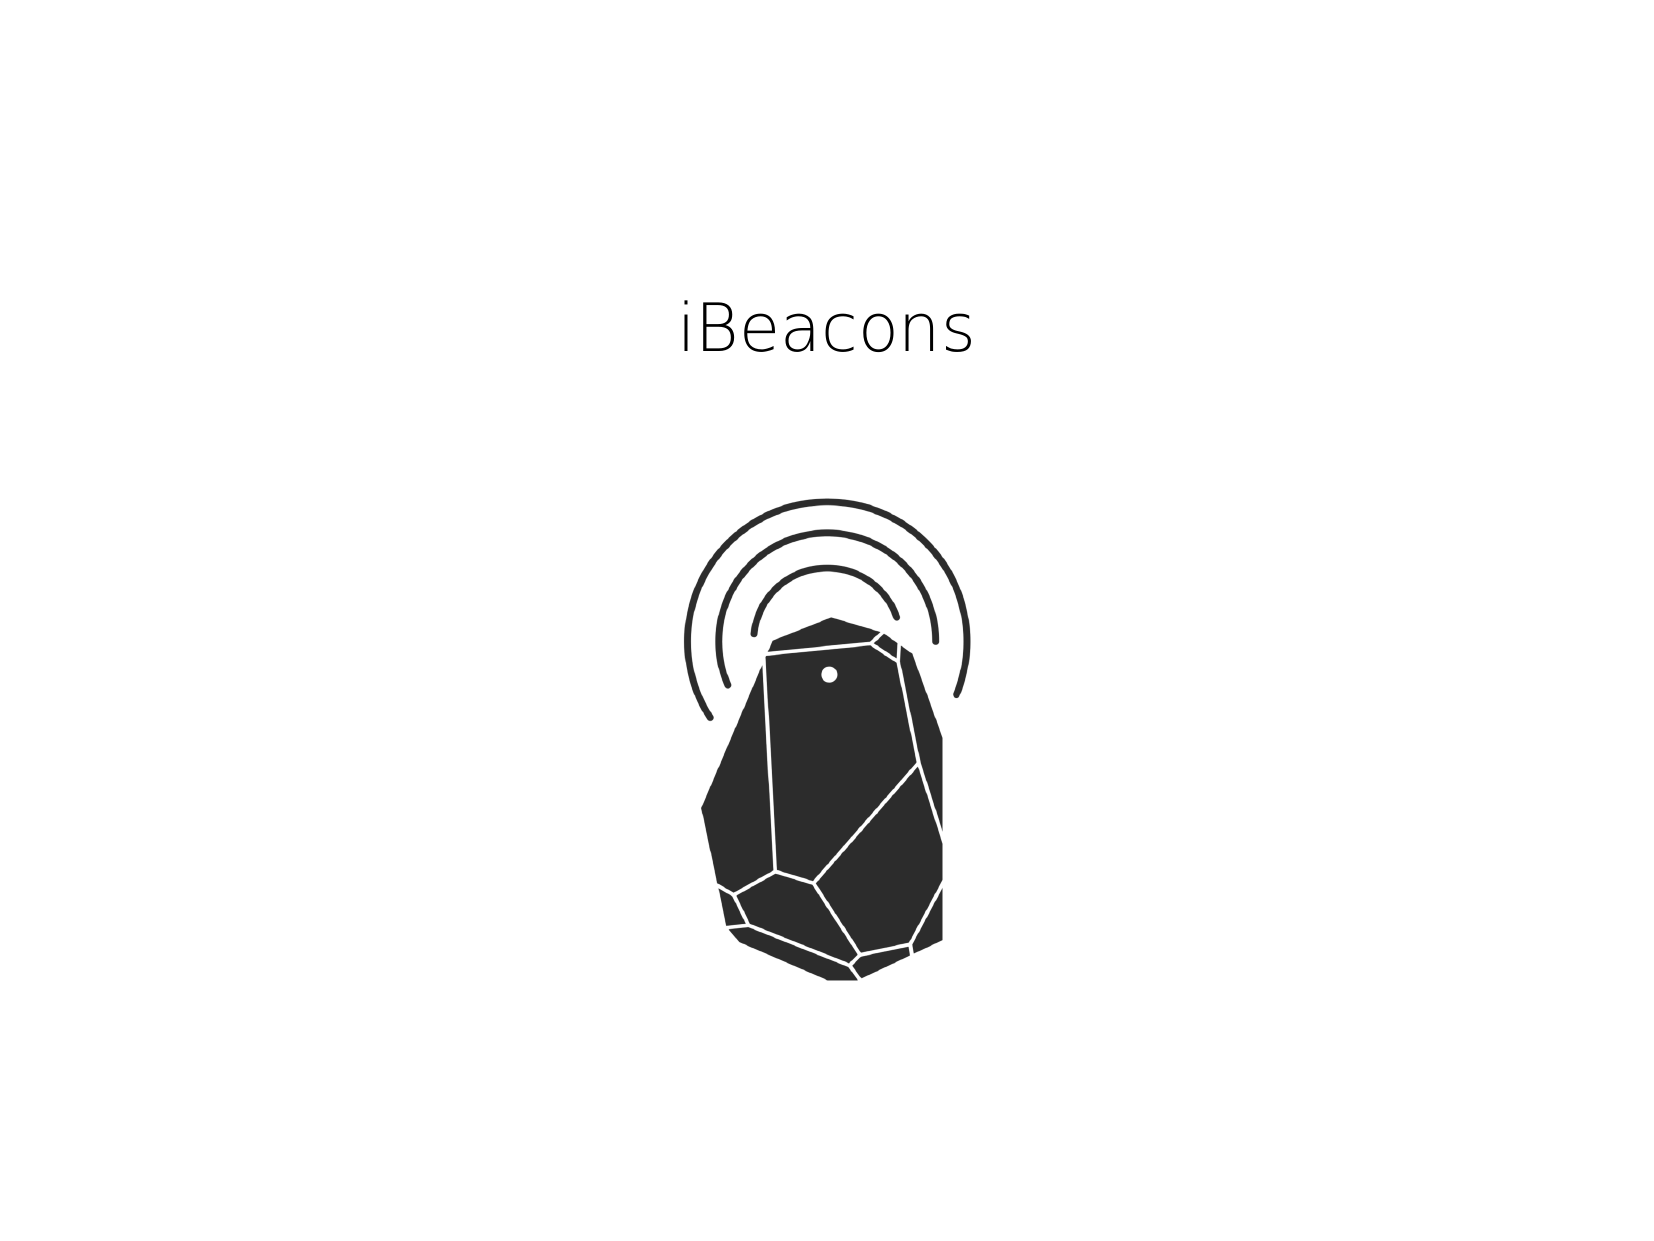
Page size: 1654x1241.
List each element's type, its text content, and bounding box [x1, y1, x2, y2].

subtitle iBeacons [82, 88, 1571, 569]
picture [561, 472, 1093, 1004]
